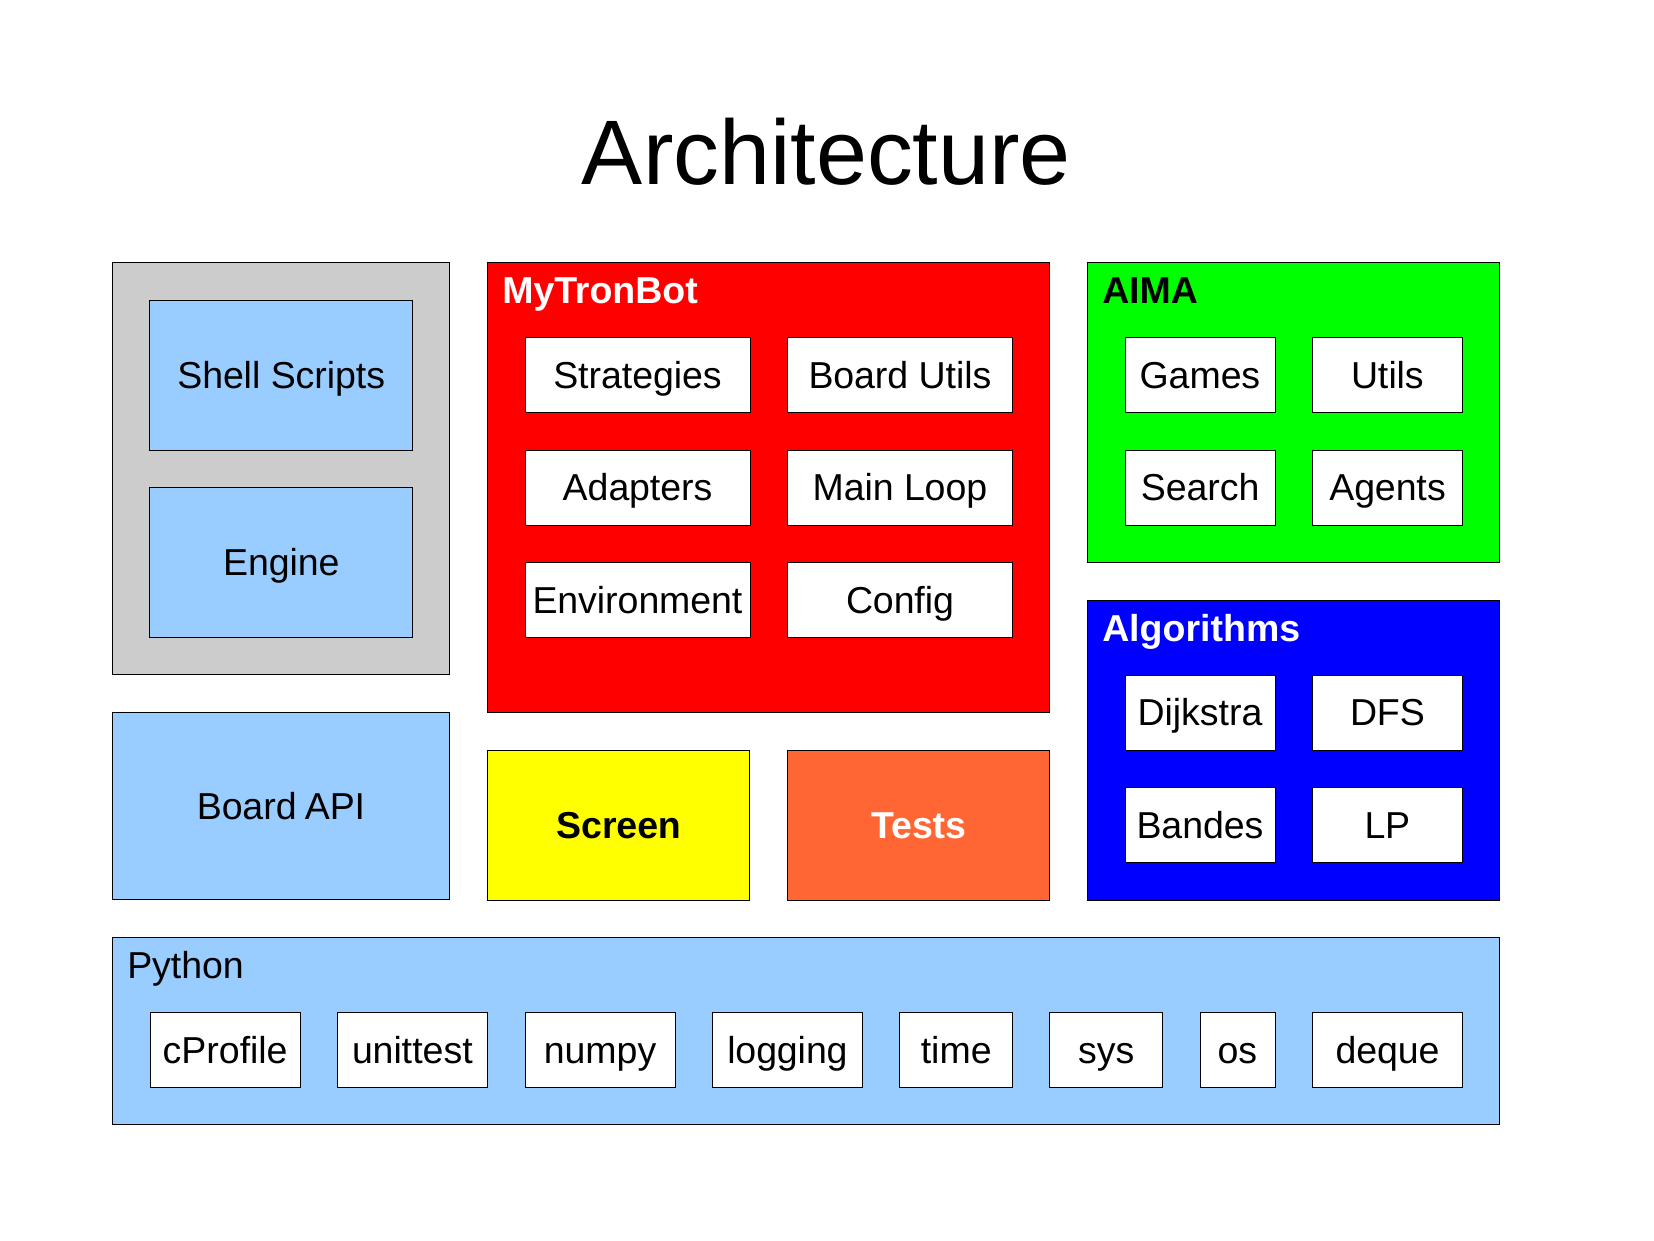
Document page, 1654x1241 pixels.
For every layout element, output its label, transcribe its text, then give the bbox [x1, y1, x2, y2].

text_box Dijkstra [1125, 675, 1276, 751]
text_box [112, 262, 450, 675]
title Architecture [82, 56, 1571, 250]
text_box logging [712, 1012, 863, 1088]
text_box cProfile [150, 1012, 301, 1088]
text_box Shell Scripts [149, 300, 413, 451]
text_box MyTronBot [487, 262, 1050, 713]
text_box deque [1312, 1012, 1463, 1088]
text_box Algorithms [1087, 600, 1500, 901]
text_box DFS [1312, 675, 1463, 751]
text_box sys [1049, 1012, 1163, 1088]
text_box Config [787, 562, 1013, 638]
text_box Board Utils [787, 337, 1013, 413]
text_box Board API [112, 712, 450, 900]
text_box Tests [787, 750, 1050, 901]
text_box Bandes [1125, 787, 1276, 863]
text_box unittest [337, 1012, 488, 1088]
text_box Utils [1312, 337, 1463, 413]
text_box Main Loop [787, 450, 1013, 526]
text_box Adapters [525, 450, 751, 526]
text_box os [1200, 1012, 1276, 1088]
text_box time [899, 1012, 1013, 1088]
text_box LP [1312, 787, 1463, 863]
text_box Engine [149, 487, 413, 638]
text_box Environment [525, 562, 751, 638]
text_box AIMA [1087, 262, 1500, 563]
text_box Screen [487, 750, 750, 901]
text_box numpy [525, 1012, 676, 1088]
text_box Strategies [525, 337, 751, 413]
text_box Games [1125, 337, 1276, 413]
text_box Agents [1312, 450, 1463, 526]
text_box Python [112, 937, 1500, 1125]
text_box Search [1125, 450, 1276, 526]
